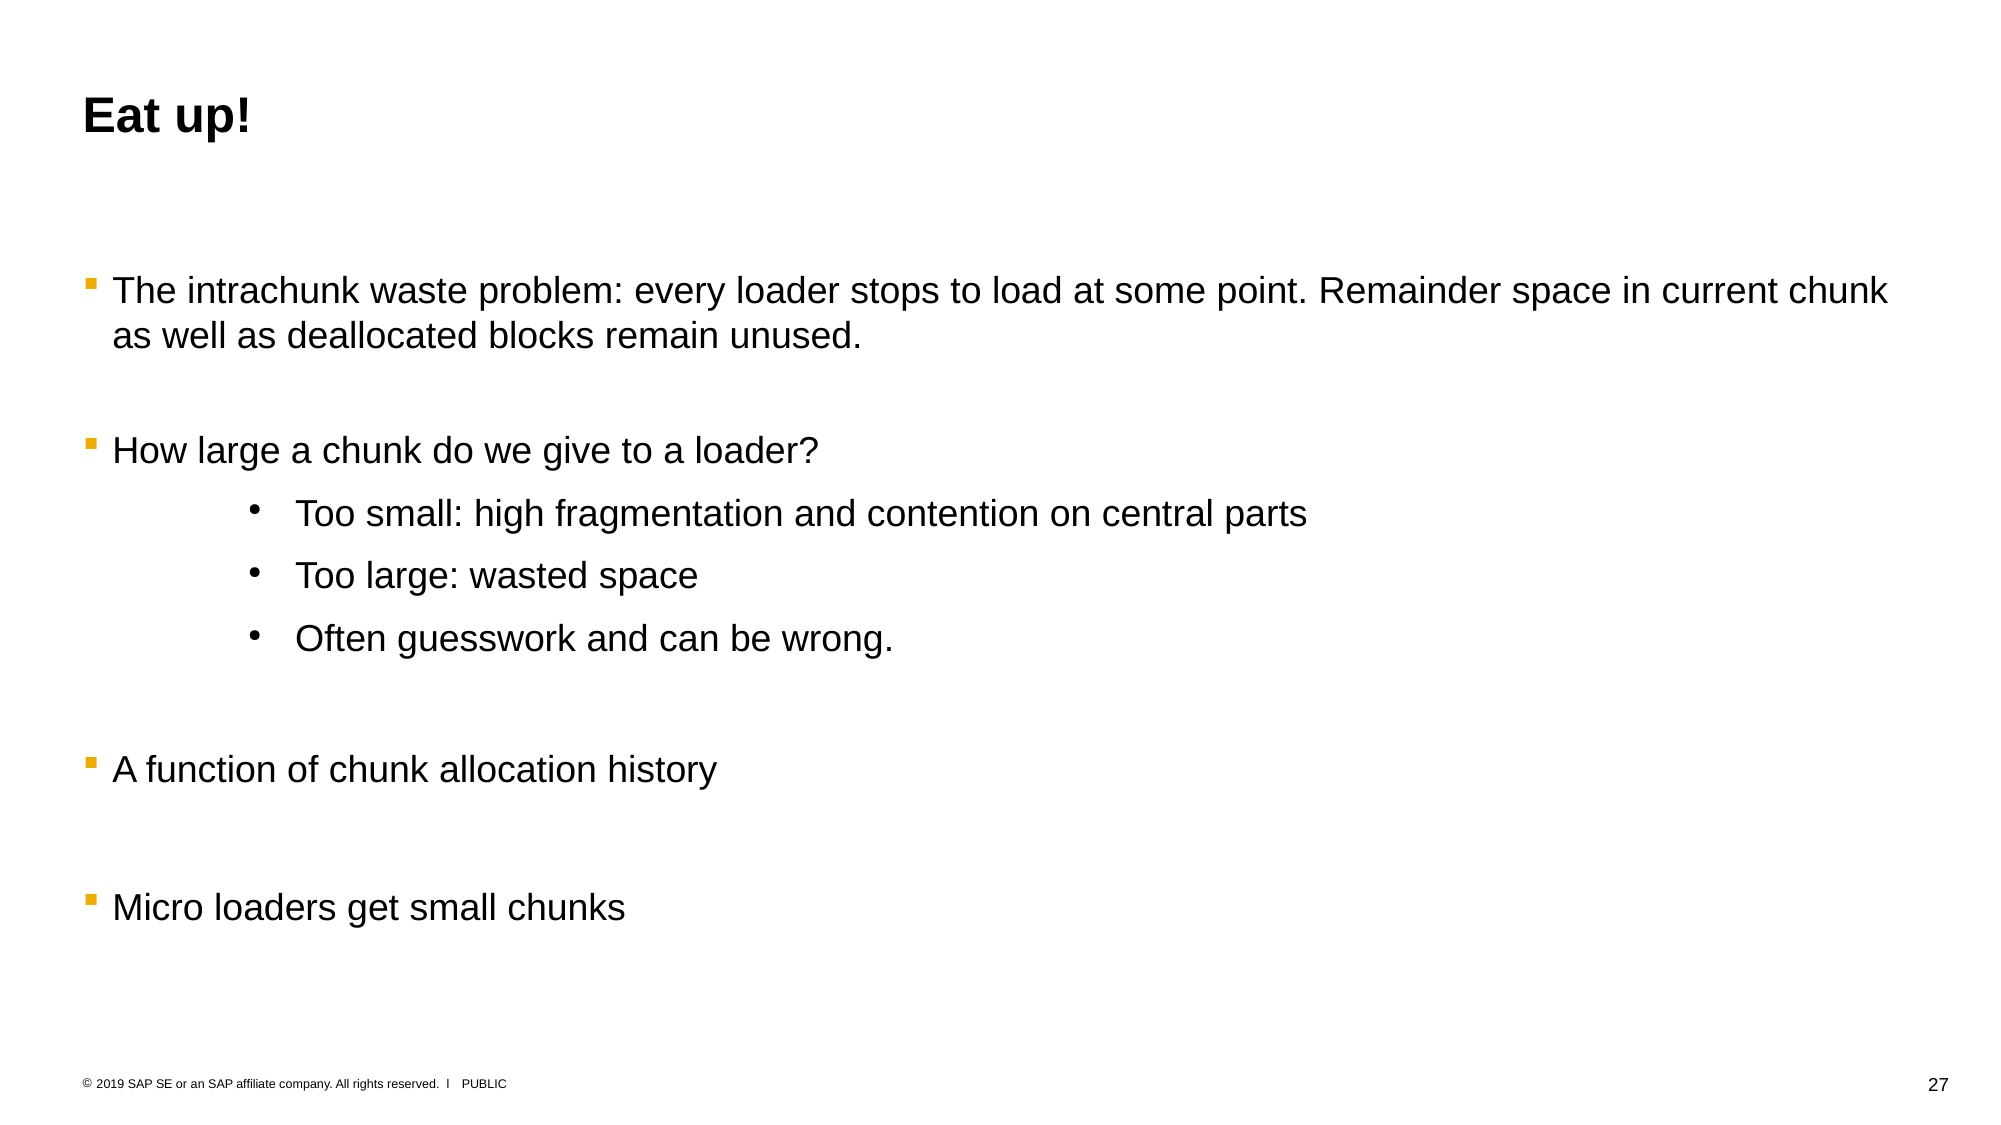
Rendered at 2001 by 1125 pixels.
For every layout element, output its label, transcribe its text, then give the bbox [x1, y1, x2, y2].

title Eat up! [82, 82, 1918, 144]
list The intrachunk waste problem: every loader stops to load at some point. Remainder space in current chunk as well as deallocated blocks remain unused. How large a chunk do we give to a loader? Too small: high fragmentation and contention on central parts Too large: wasted space Often guesswork and can be wrong. A function of chunk allocation history Micro loaders get small chunks [82, 265, 1918, 1040]
